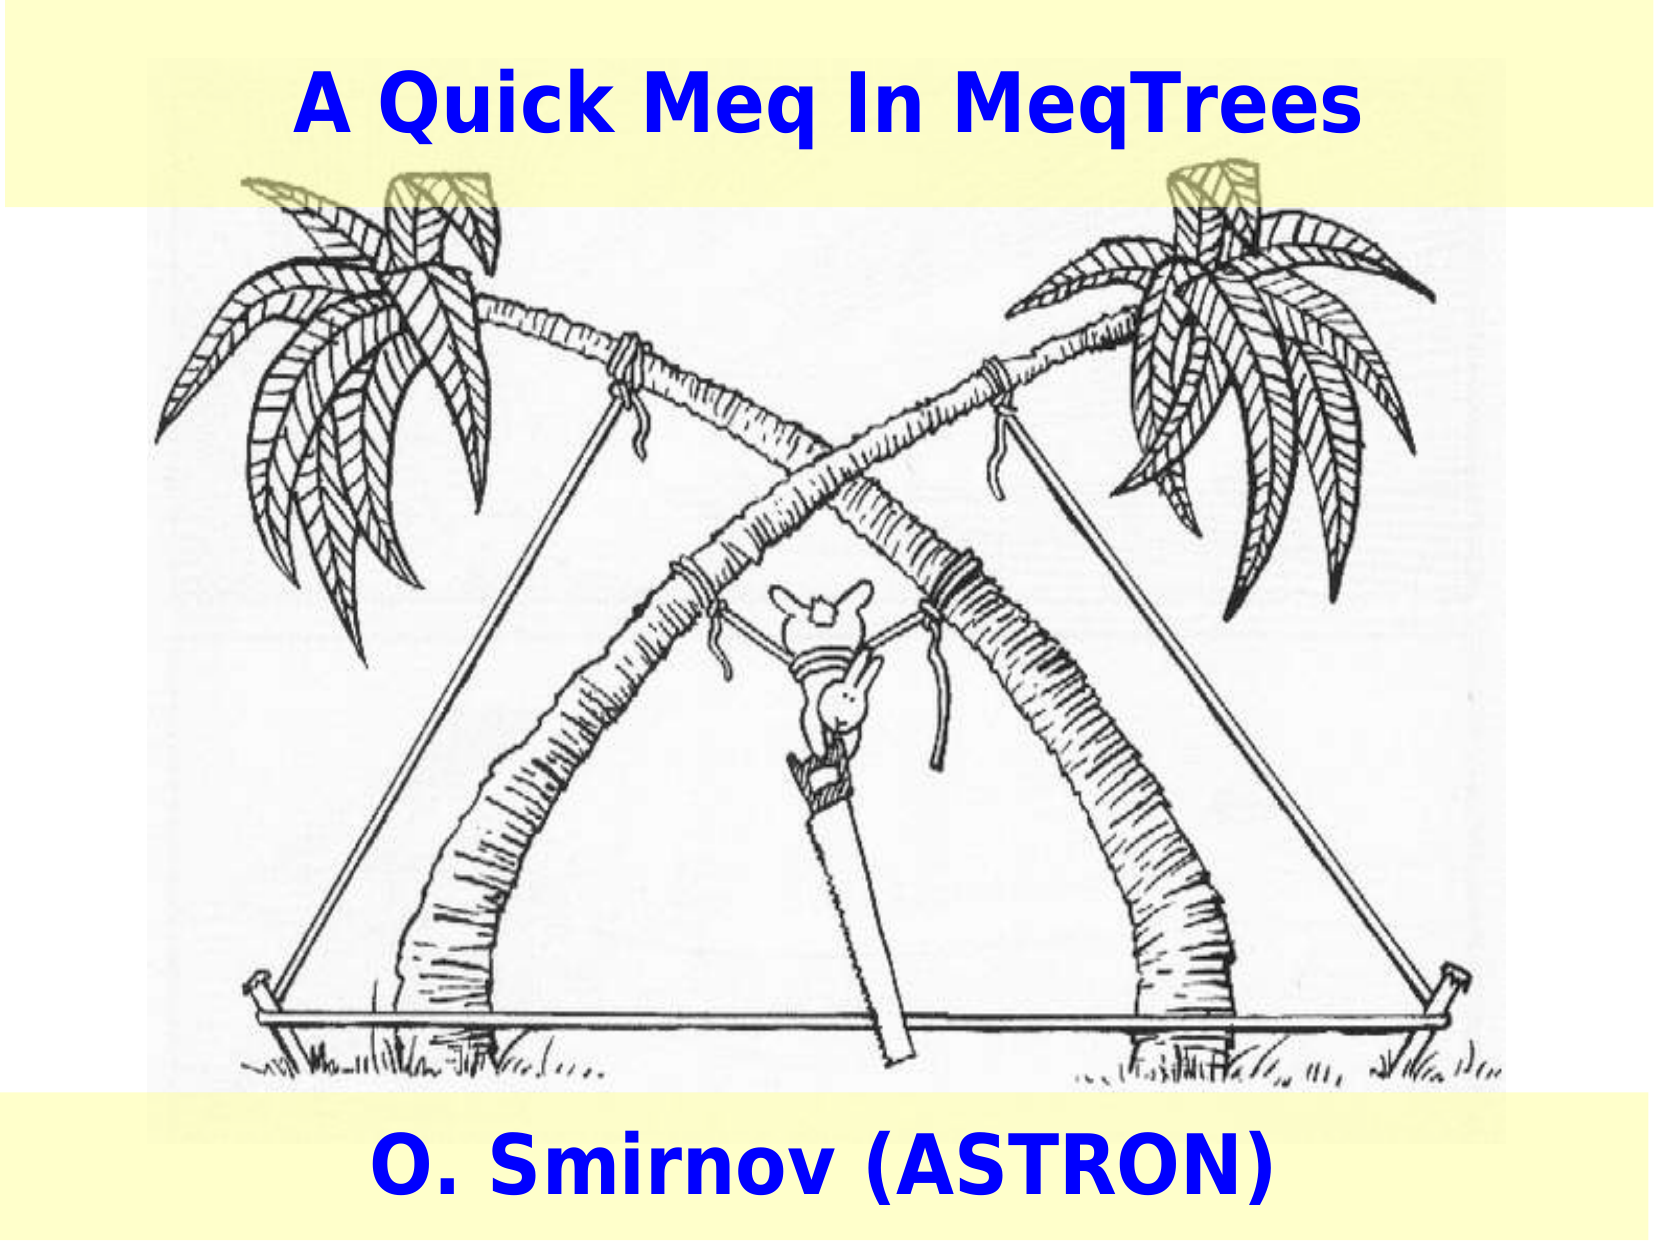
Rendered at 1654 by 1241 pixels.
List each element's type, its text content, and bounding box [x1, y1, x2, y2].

title O. Smirnov (ASTRON) [0, 1092, 1649, 1241]
title A Quick Meq In MeqTrees [5, 0, 1654, 208]
picture [147, 208, 1506, 1092]
